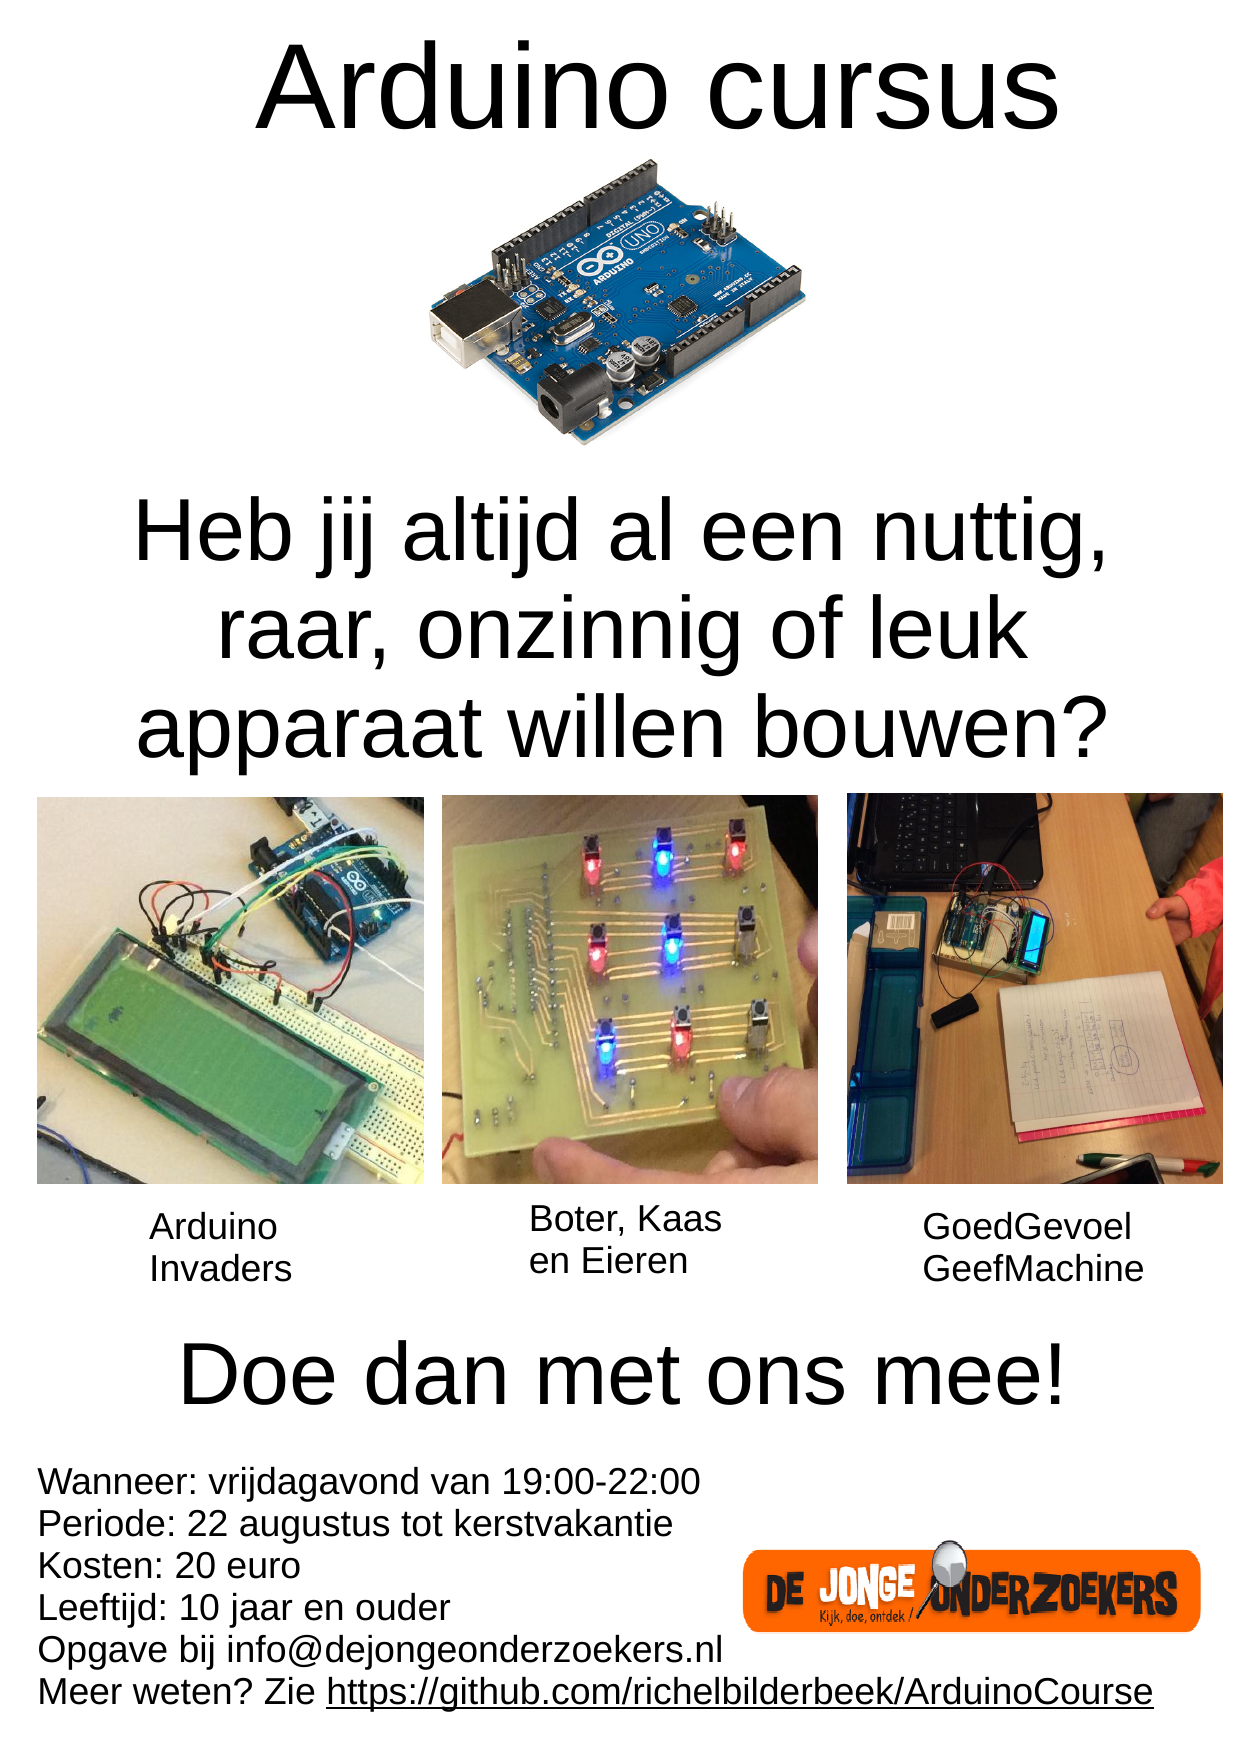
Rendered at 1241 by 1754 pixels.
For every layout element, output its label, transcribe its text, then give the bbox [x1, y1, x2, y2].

text_box Wanneer: vrijdagavond van 19:00-22:00 Periode: 22 augustus tot kerstvakantie Kosten: 20 euro Leeftijd: 10 jaar en ouder Opgave bij info@dejongeonderzoekers.nl Meer weten? Zie https://github.com/richelbilderbeek/ArduinoCourse [22, 1453, 1201, 1721]
picture [442, 795, 818, 1184]
picture [742, 1535, 1201, 1634]
text_box Boter, Kaas en Eieren [514, 1189, 773, 1304]
text_box Doe dan met ons mee! [37, 1324, 1208, 1424]
text_box Arduino Invaders [134, 1198, 308, 1298]
picture [37, 797, 424, 1184]
title Arduino cursus [157, 10, 1161, 164]
subtitle Heb jij altijd al een nuttig, raar, onzinnig of leuk apparaat willen bouwen? [37, 478, 1208, 779]
picture [847, 793, 1223, 1184]
text_box GoedGevoel GeefMachine [907, 1198, 1160, 1304]
picture [412, 164, 818, 478]
